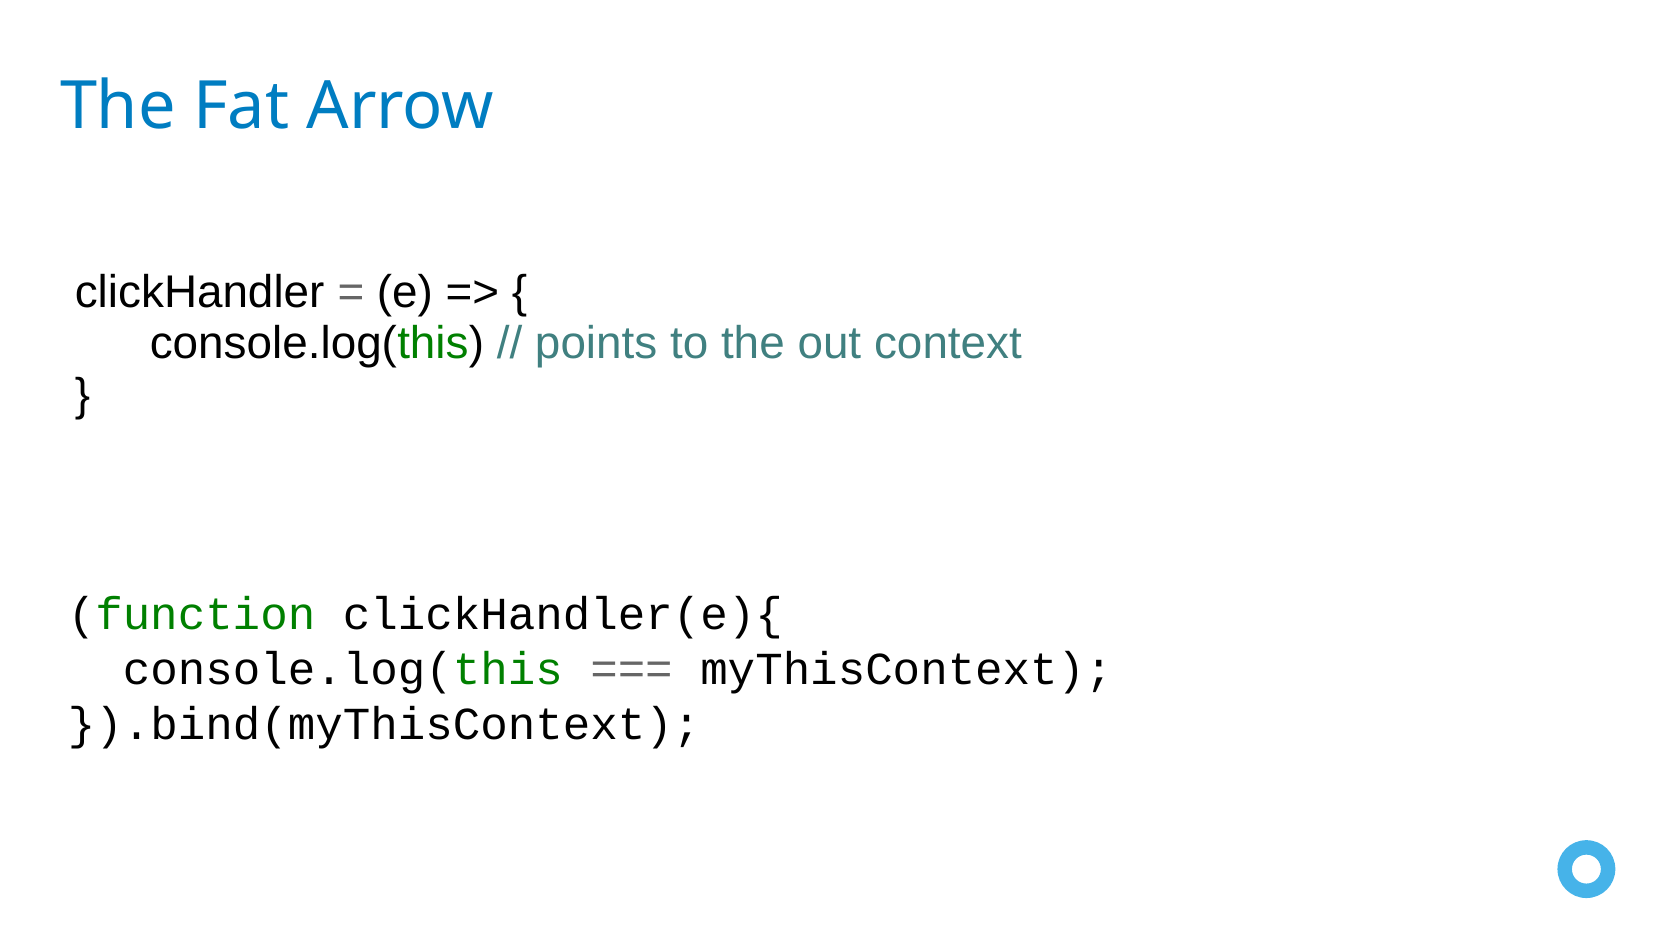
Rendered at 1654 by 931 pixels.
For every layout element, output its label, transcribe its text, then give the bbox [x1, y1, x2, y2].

text_box (function clickHandler(e){ console.log(this === myThisContext); }).bind(myThisContext); [59, 515, 1654, 818]
text_box clickHandler = (e) => { console.log(this) // points to the out context } [60, 258, 1050, 428]
list The Fat Arrow [45, 57, 1064, 151]
